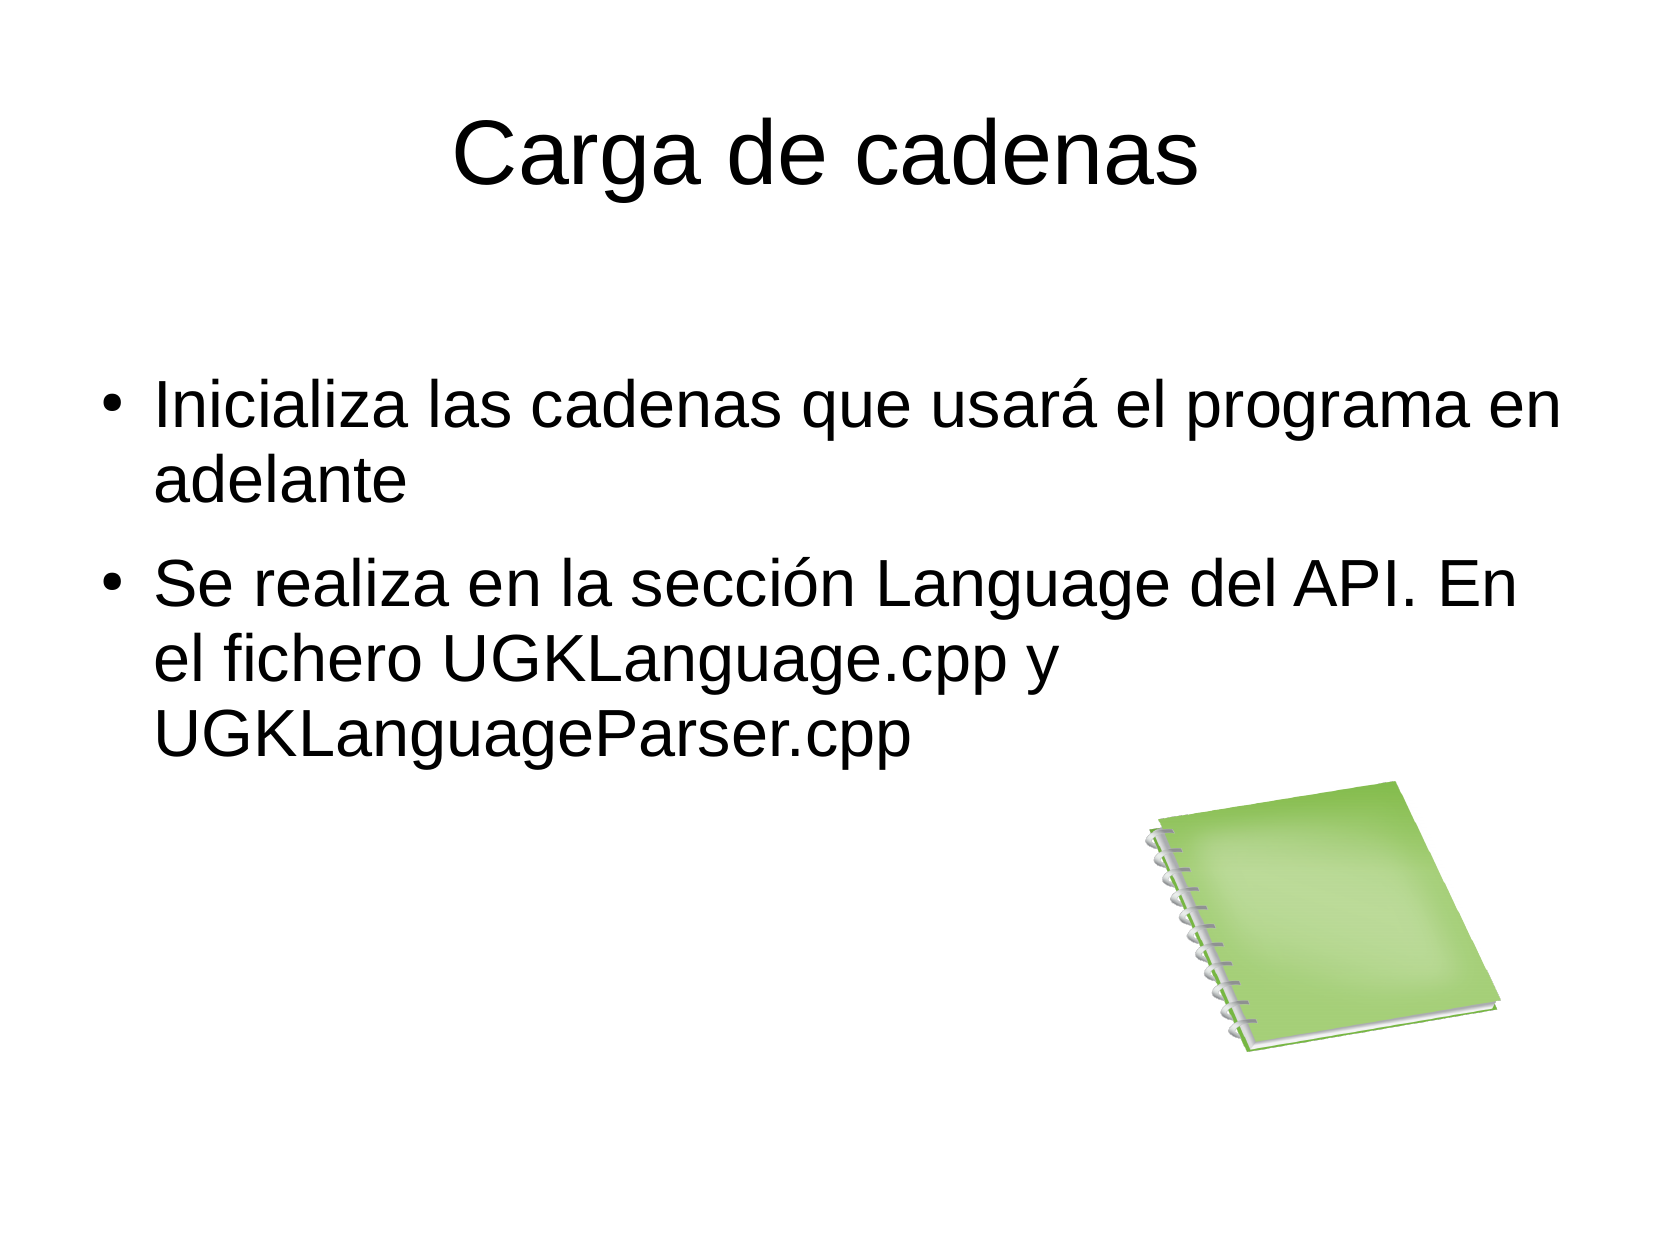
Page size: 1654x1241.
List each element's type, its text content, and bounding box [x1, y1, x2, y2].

title Carga de cadenas [82, 49, 1571, 257]
list Inicializa las cadenas que usará el programa en adelante Se realiza en la sección Language del API. En el fichero UGKLanguage.cpp y UGKLanguageParser.cpp [82, 367, 1571, 1087]
picture [1145, 777, 1501, 1052]
